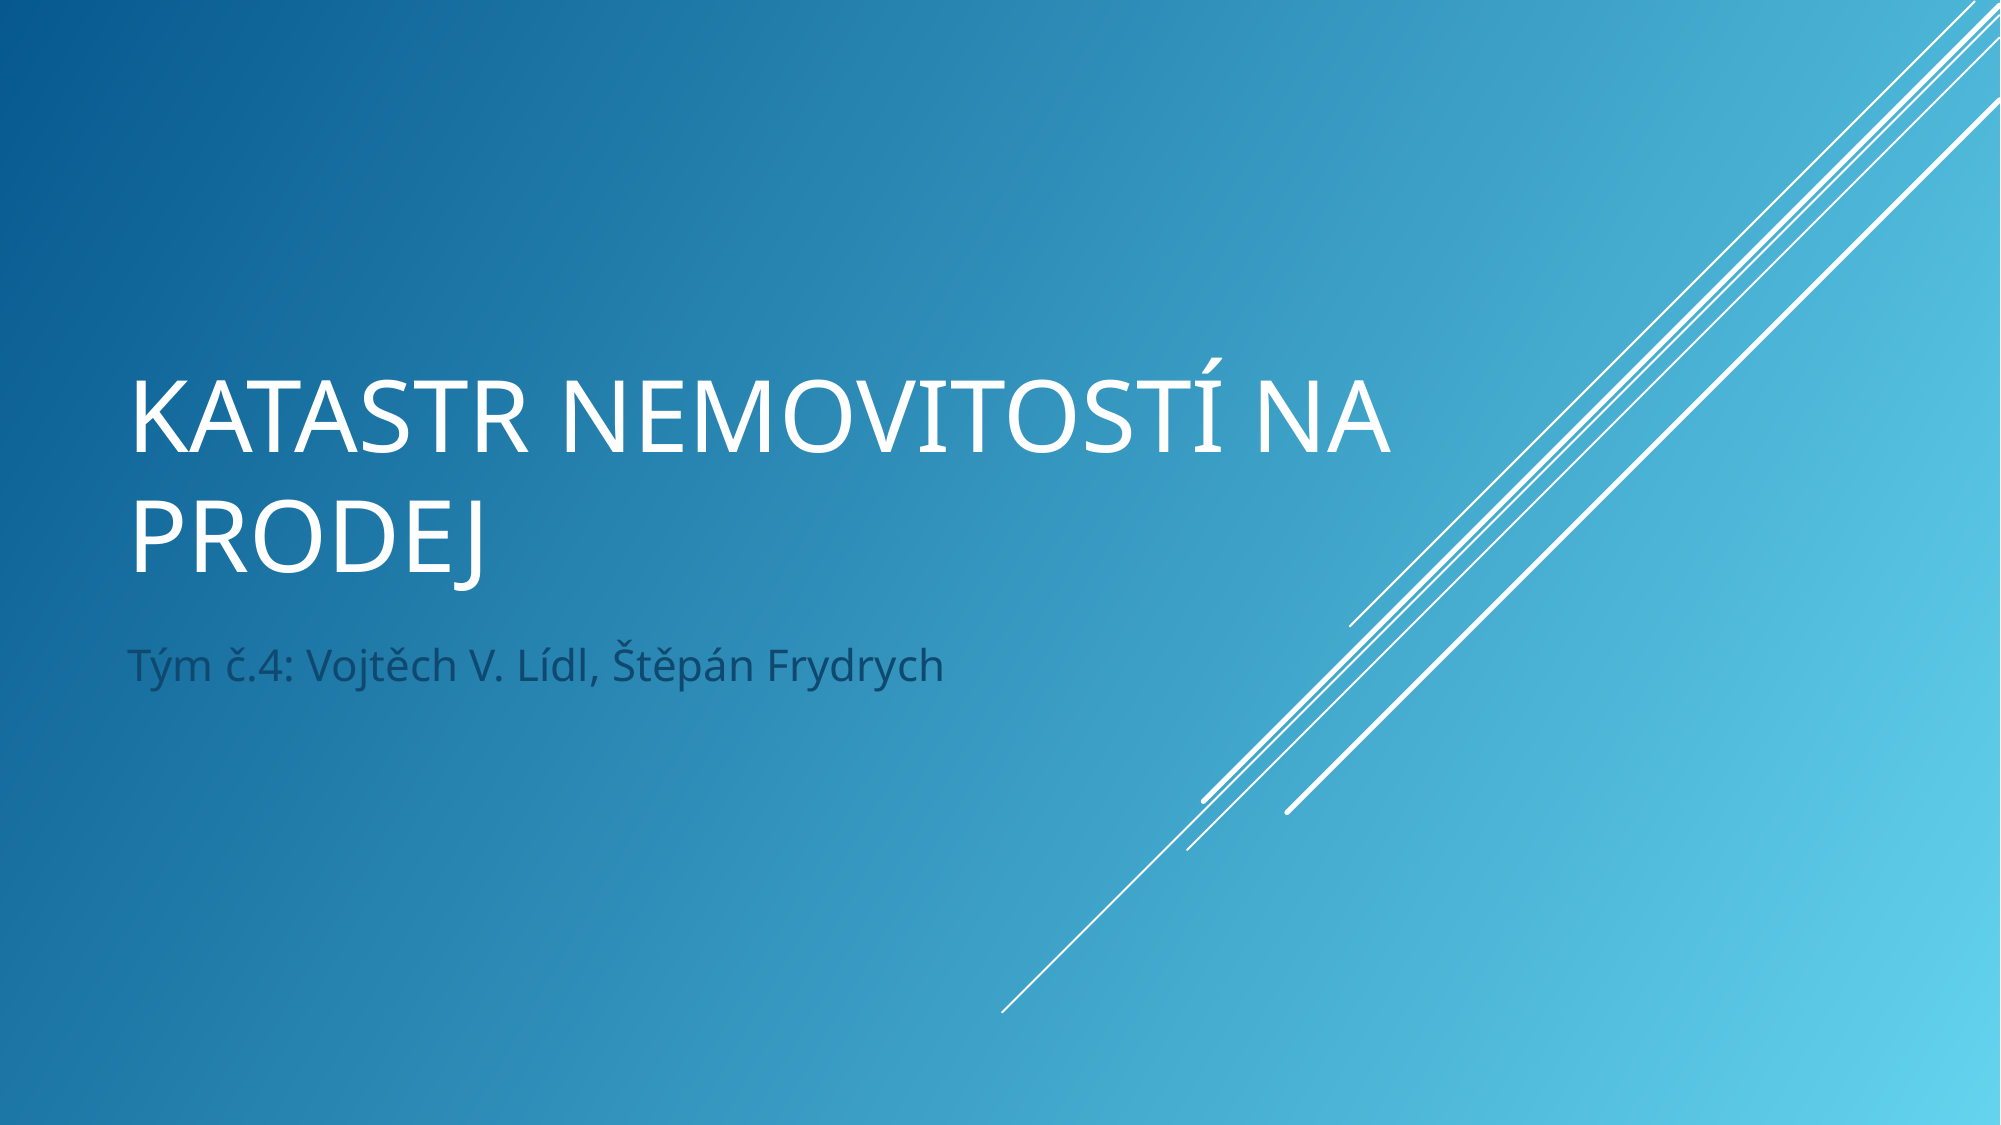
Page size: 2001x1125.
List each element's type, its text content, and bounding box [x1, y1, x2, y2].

subtitle Tým č.4: Vojtěch V. Lídl, Štěpán Frydrych [112, 630, 1163, 950]
title Katastr nemovitostí na prodej [112, 112, 1425, 601]
